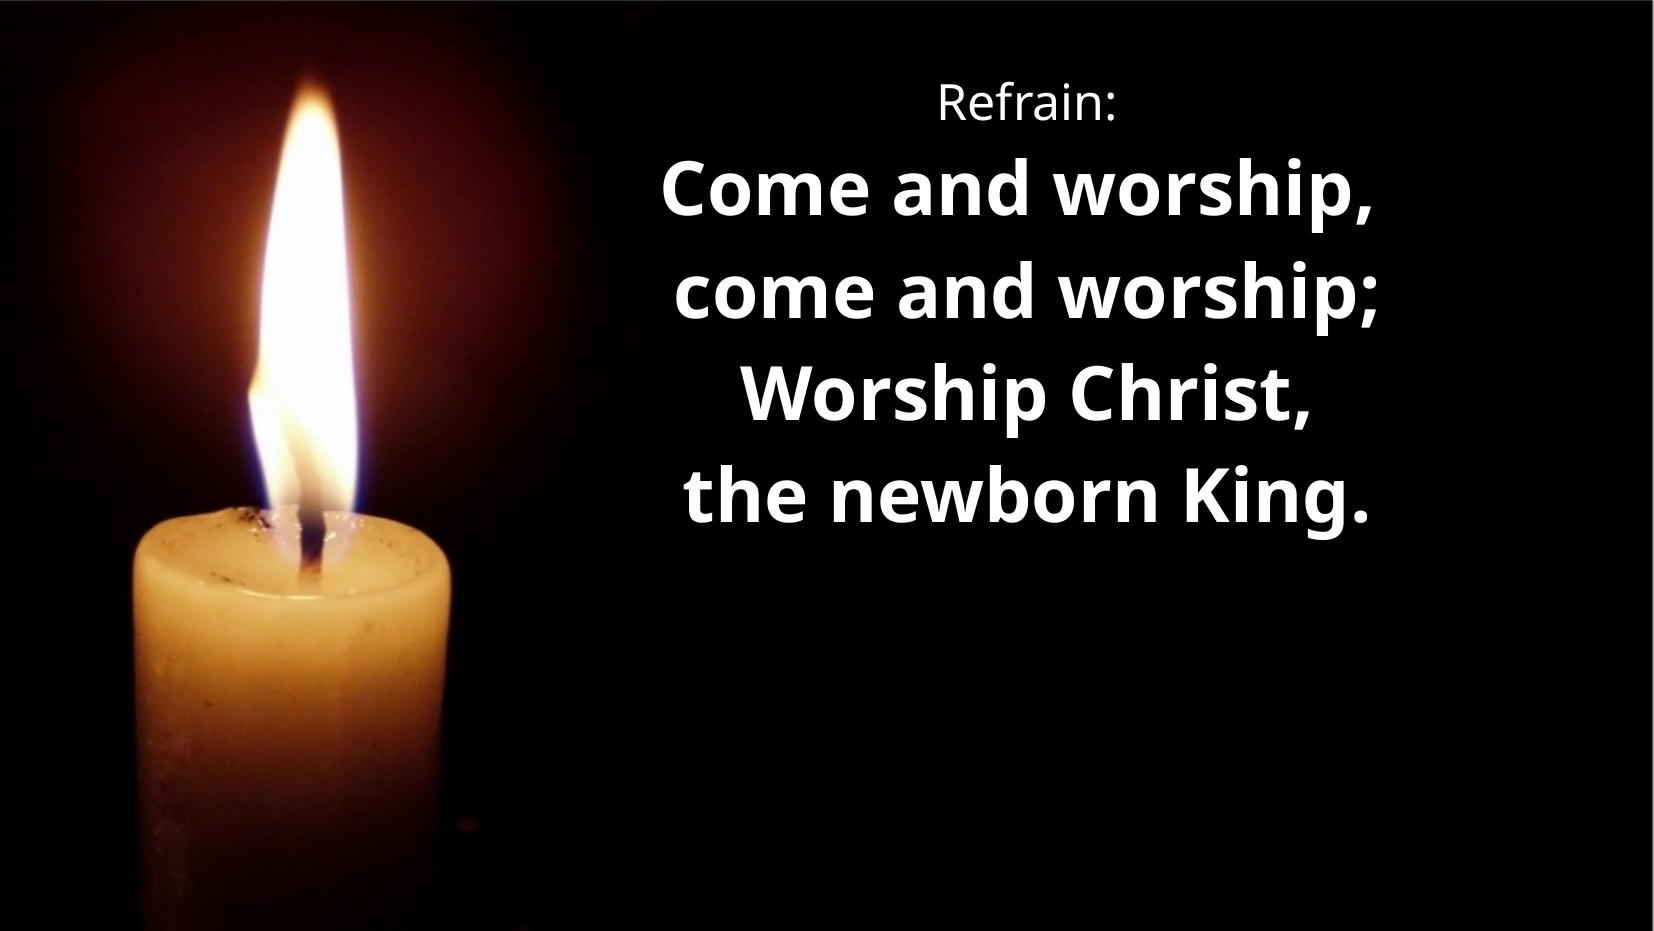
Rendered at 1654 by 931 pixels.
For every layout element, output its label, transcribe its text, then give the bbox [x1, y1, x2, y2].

text_box Refrain: Come and worship, come and worship; Worship Christ, the newborn King. [495, 60, 1561, 541]
picture [0, 0, 1654, 931]
